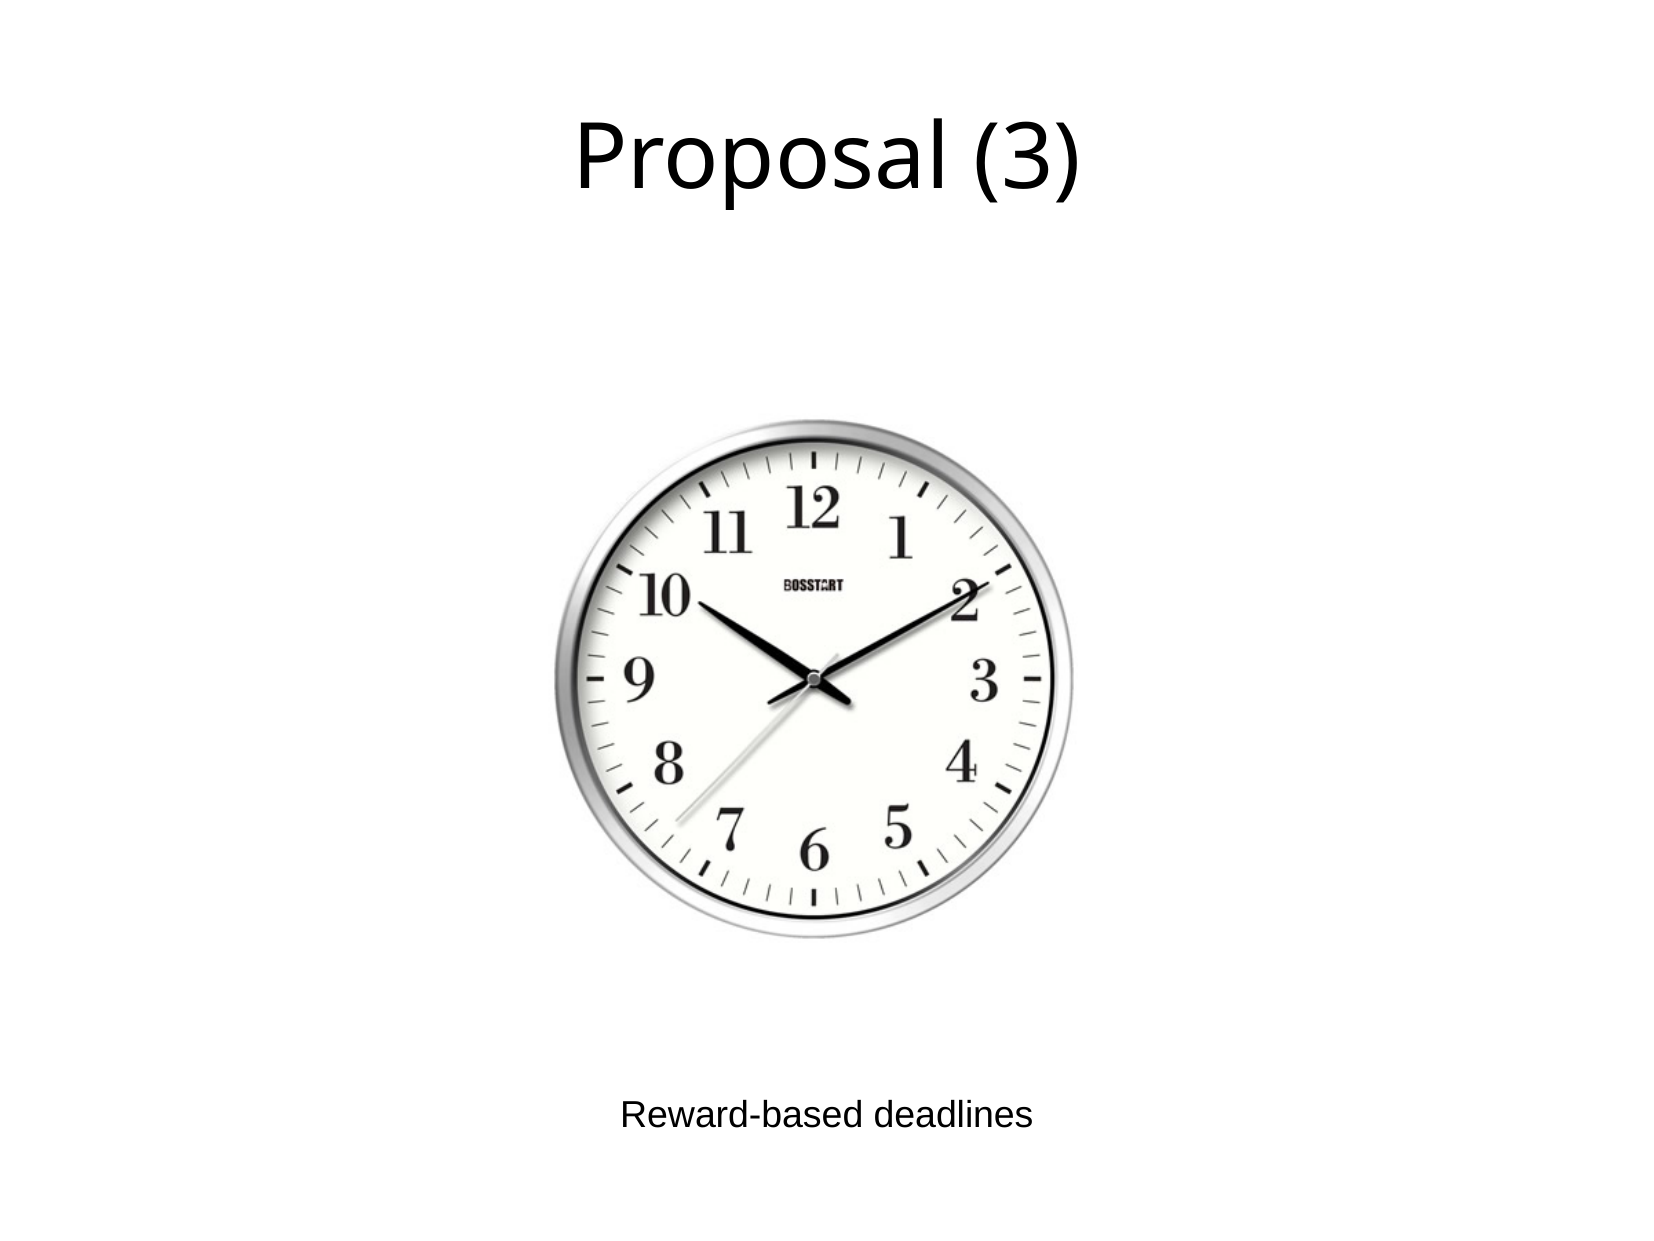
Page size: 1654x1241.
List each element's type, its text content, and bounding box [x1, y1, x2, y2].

picture [538, 403, 1089, 954]
text_box Reward-based deadlines [0, 1086, 1654, 1144]
title Proposal (3) [82, 49, 1571, 257]
